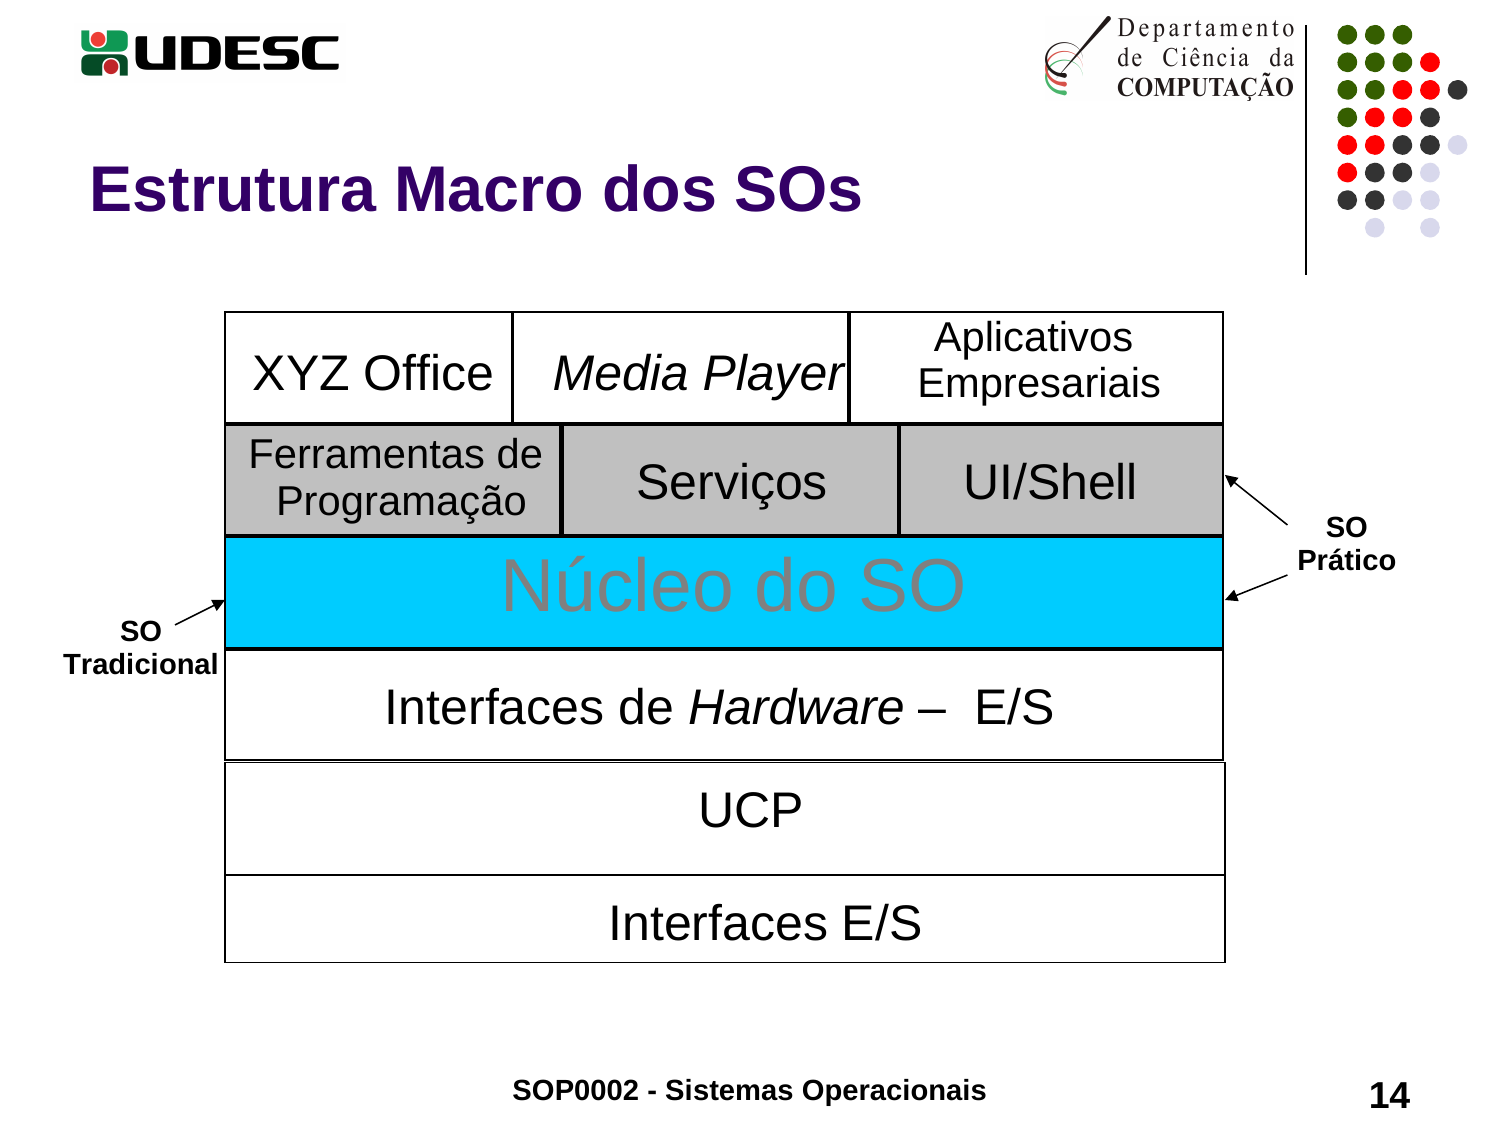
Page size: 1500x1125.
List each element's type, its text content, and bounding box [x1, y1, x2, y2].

text_box Media Player [537, 337, 856, 409]
text_box Aplicativos Empresariais [856, 305, 1223, 414]
text_box XYZ Office [237, 337, 510, 409]
text_box Ferramentas de Programação [230, 423, 573, 532]
text_box Núcleo do SO [485, 536, 983, 636]
text_box SO Prático [1246, 503, 1447, 585]
text_box Interfaces de Hardware – E/S [230, 671, 1223, 743]
picture [1045, 16, 1294, 101]
text_box UI/Shell [903, 446, 1198, 518]
text_box [225, 424, 561, 536]
text_box [225, 537, 1223, 648]
text_box Interfaces E/S [593, 887, 938, 959]
text_box Serviços [572, 446, 892, 518]
text_box UCP [683, 774, 820, 846]
text_box [900, 424, 1223, 536]
picture [74, 23, 346, 83]
text_box SO Tradicional [41, 607, 242, 689]
text_box [562, 424, 898, 536]
title Estrutura Macro dos SOs [74, 101, 1313, 233]
